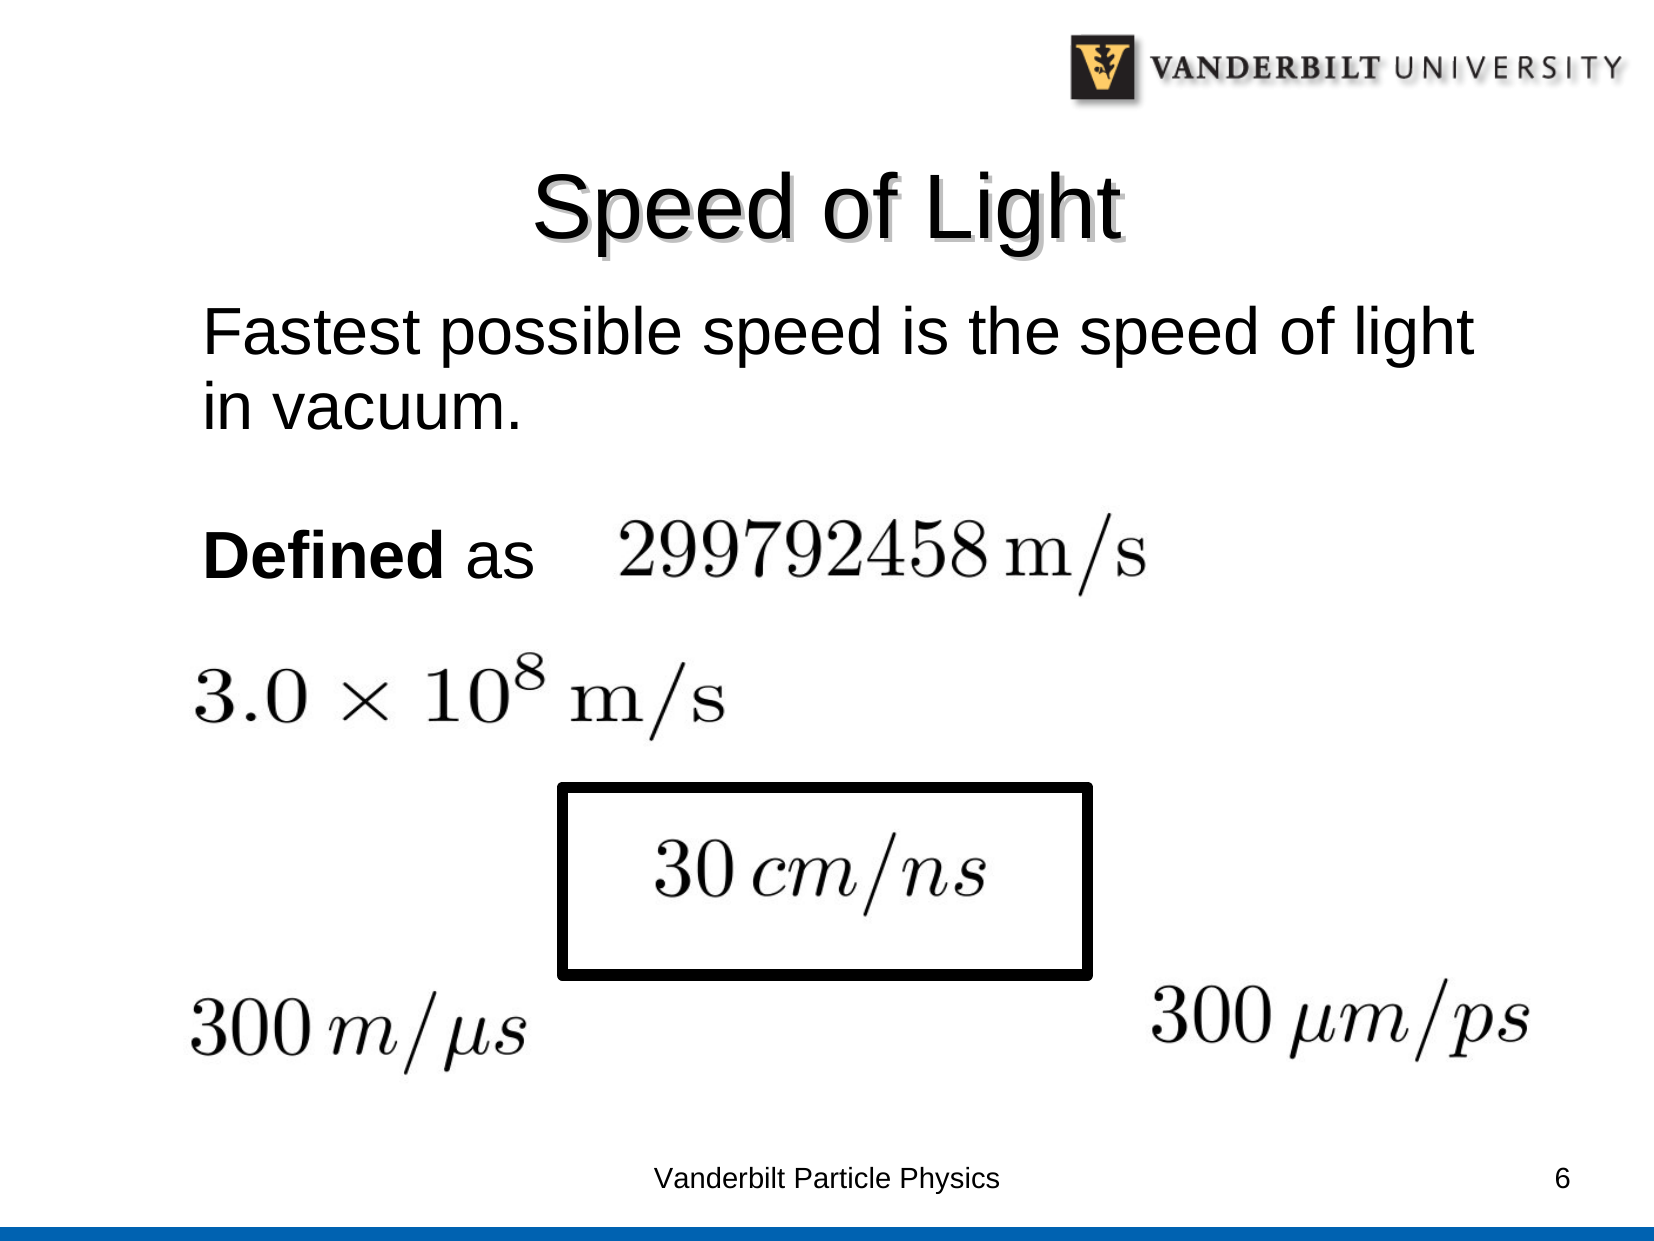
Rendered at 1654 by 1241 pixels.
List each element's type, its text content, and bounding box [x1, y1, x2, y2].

picture [179, 649, 753, 751]
picture [594, 505, 1168, 606]
picture [637, 810, 1007, 938]
picture [174, 970, 551, 1088]
text_box Fastest possible speed is the speed of light in vacuum. Defined as [187, 286, 1496, 601]
text_box [562, 787, 1088, 976]
title Speed of Light [121, 102, 1534, 310]
picture [1067, 31, 1637, 115]
picture [1136, 968, 1554, 1074]
